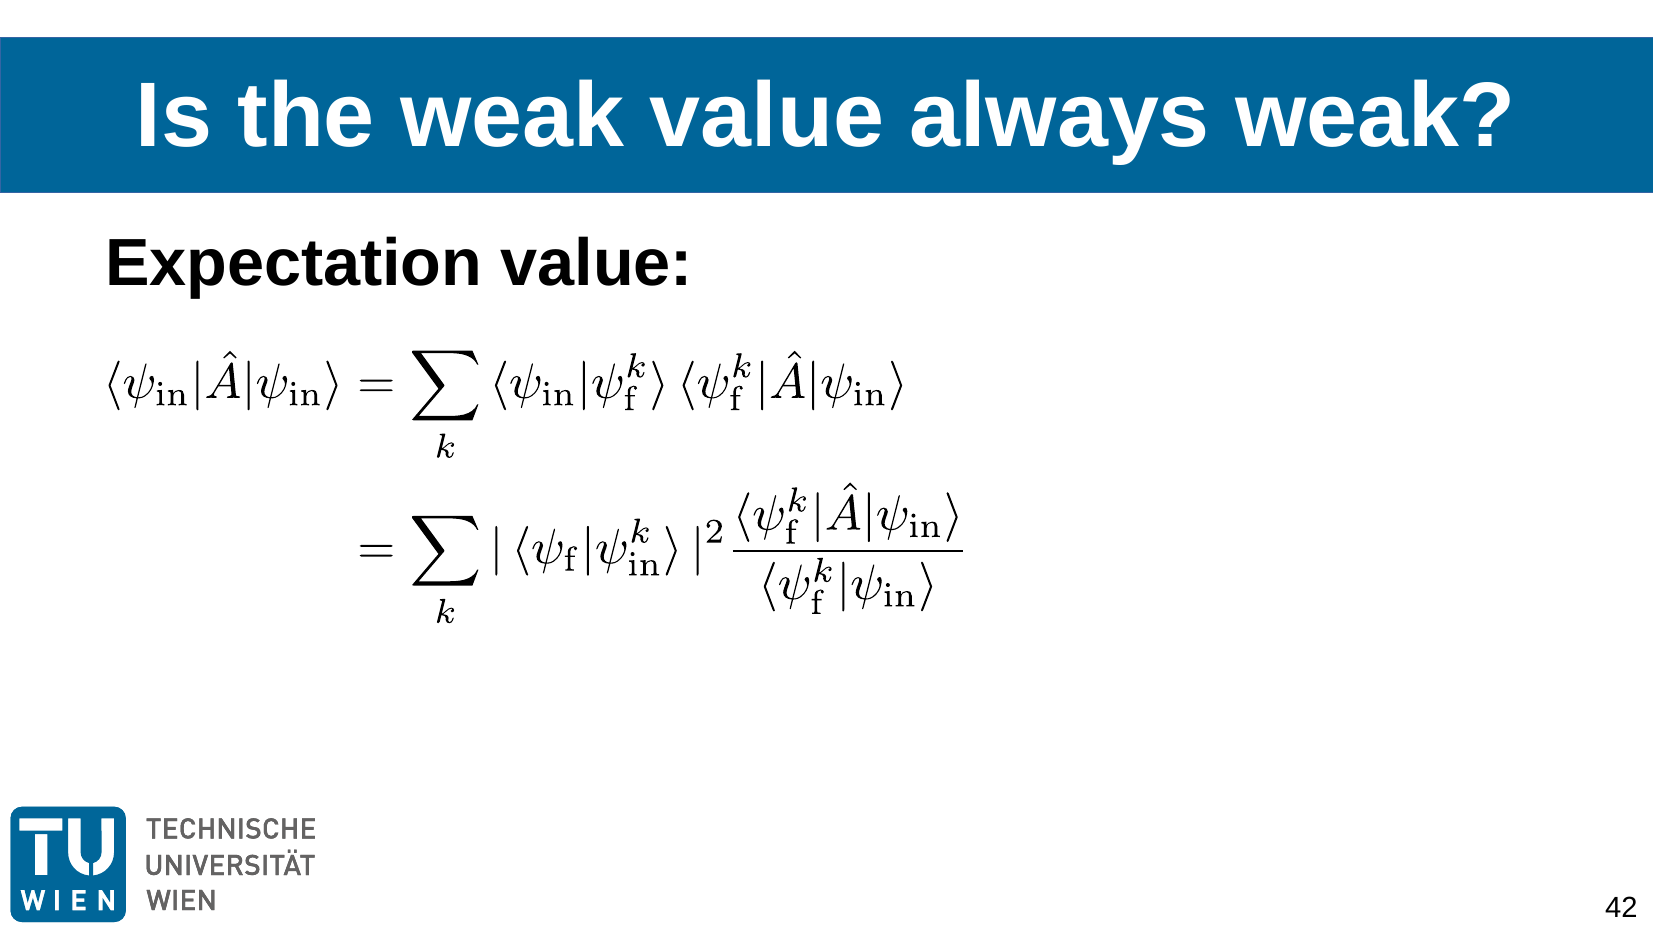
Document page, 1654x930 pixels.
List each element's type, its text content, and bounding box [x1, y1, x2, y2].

title Is the weak value always weak? [0, 37, 1653, 193]
list Expectation value: [105, 225, 1593, 765]
picture [100, 330, 975, 630]
